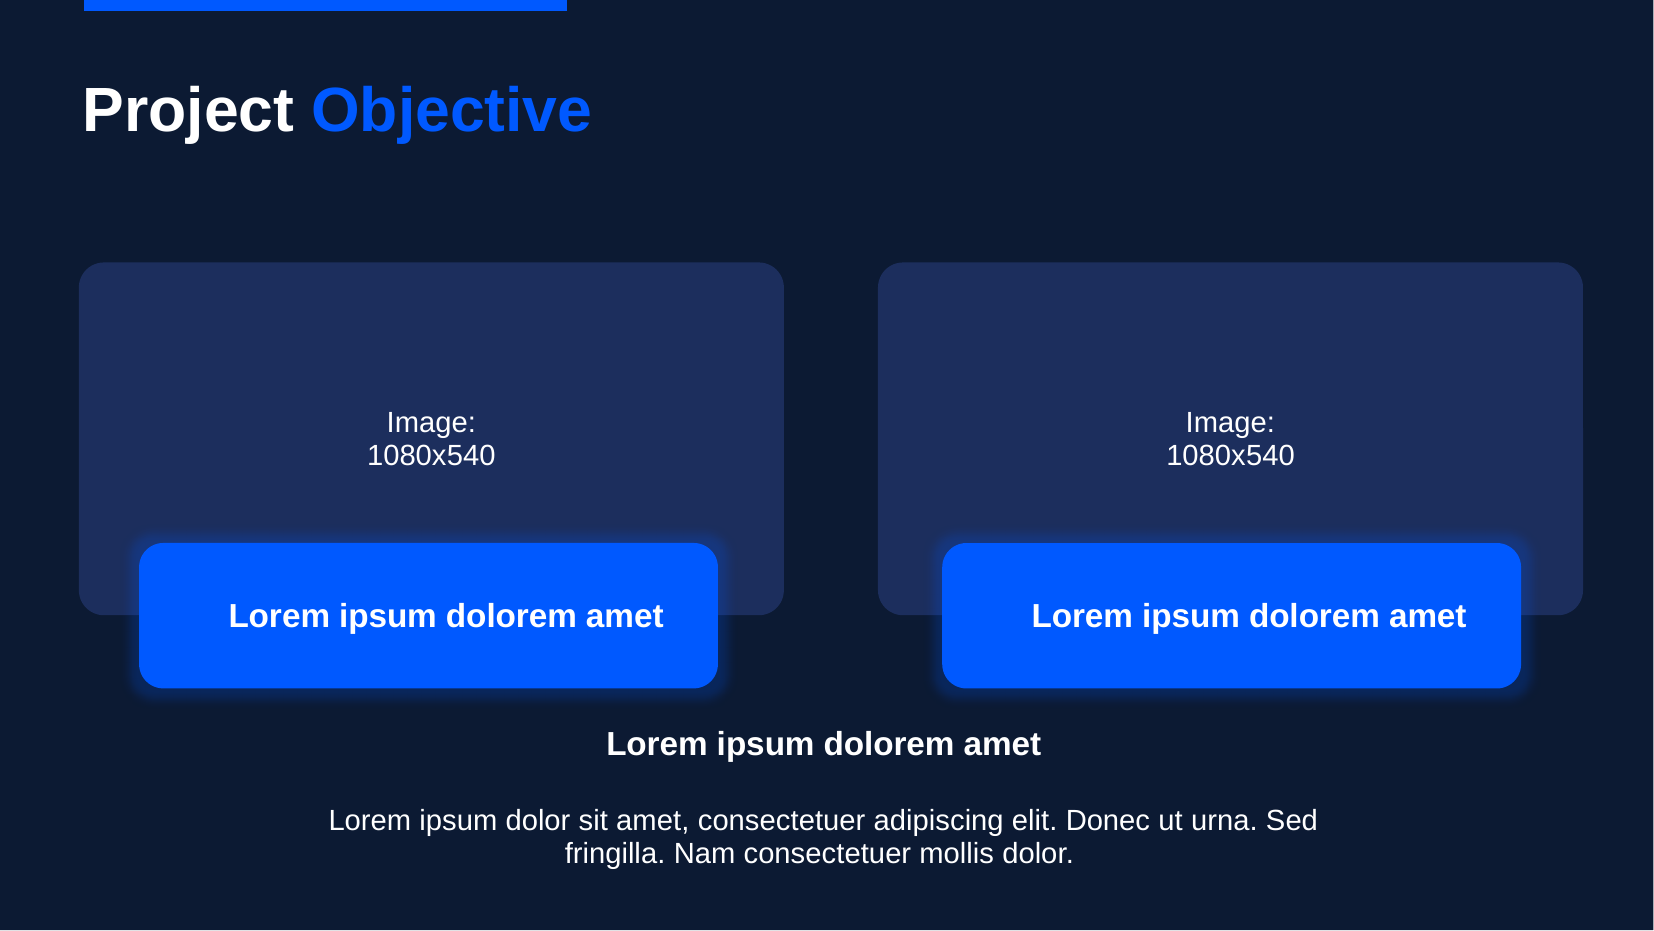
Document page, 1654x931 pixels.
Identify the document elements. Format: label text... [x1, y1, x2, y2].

text_box Image: 1080x540 [877, 262, 1584, 616]
text_box Lorem ipsum dolorem amet [139, 542, 718, 689]
text_box Lorem ipsum dolorem amet Lorem ipsum dolor sit amet, consectetuer adipiscing elit. Donec ut urna. Sed fringilla. Nam consectetuer mollis dolor. [262, 724, 1351, 871]
title Project Objective [82, 75, 1576, 188]
text_box Image: 1080x540 [78, 262, 784, 616]
text_box Lorem ipsum dolorem amet [942, 543, 1522, 689]
